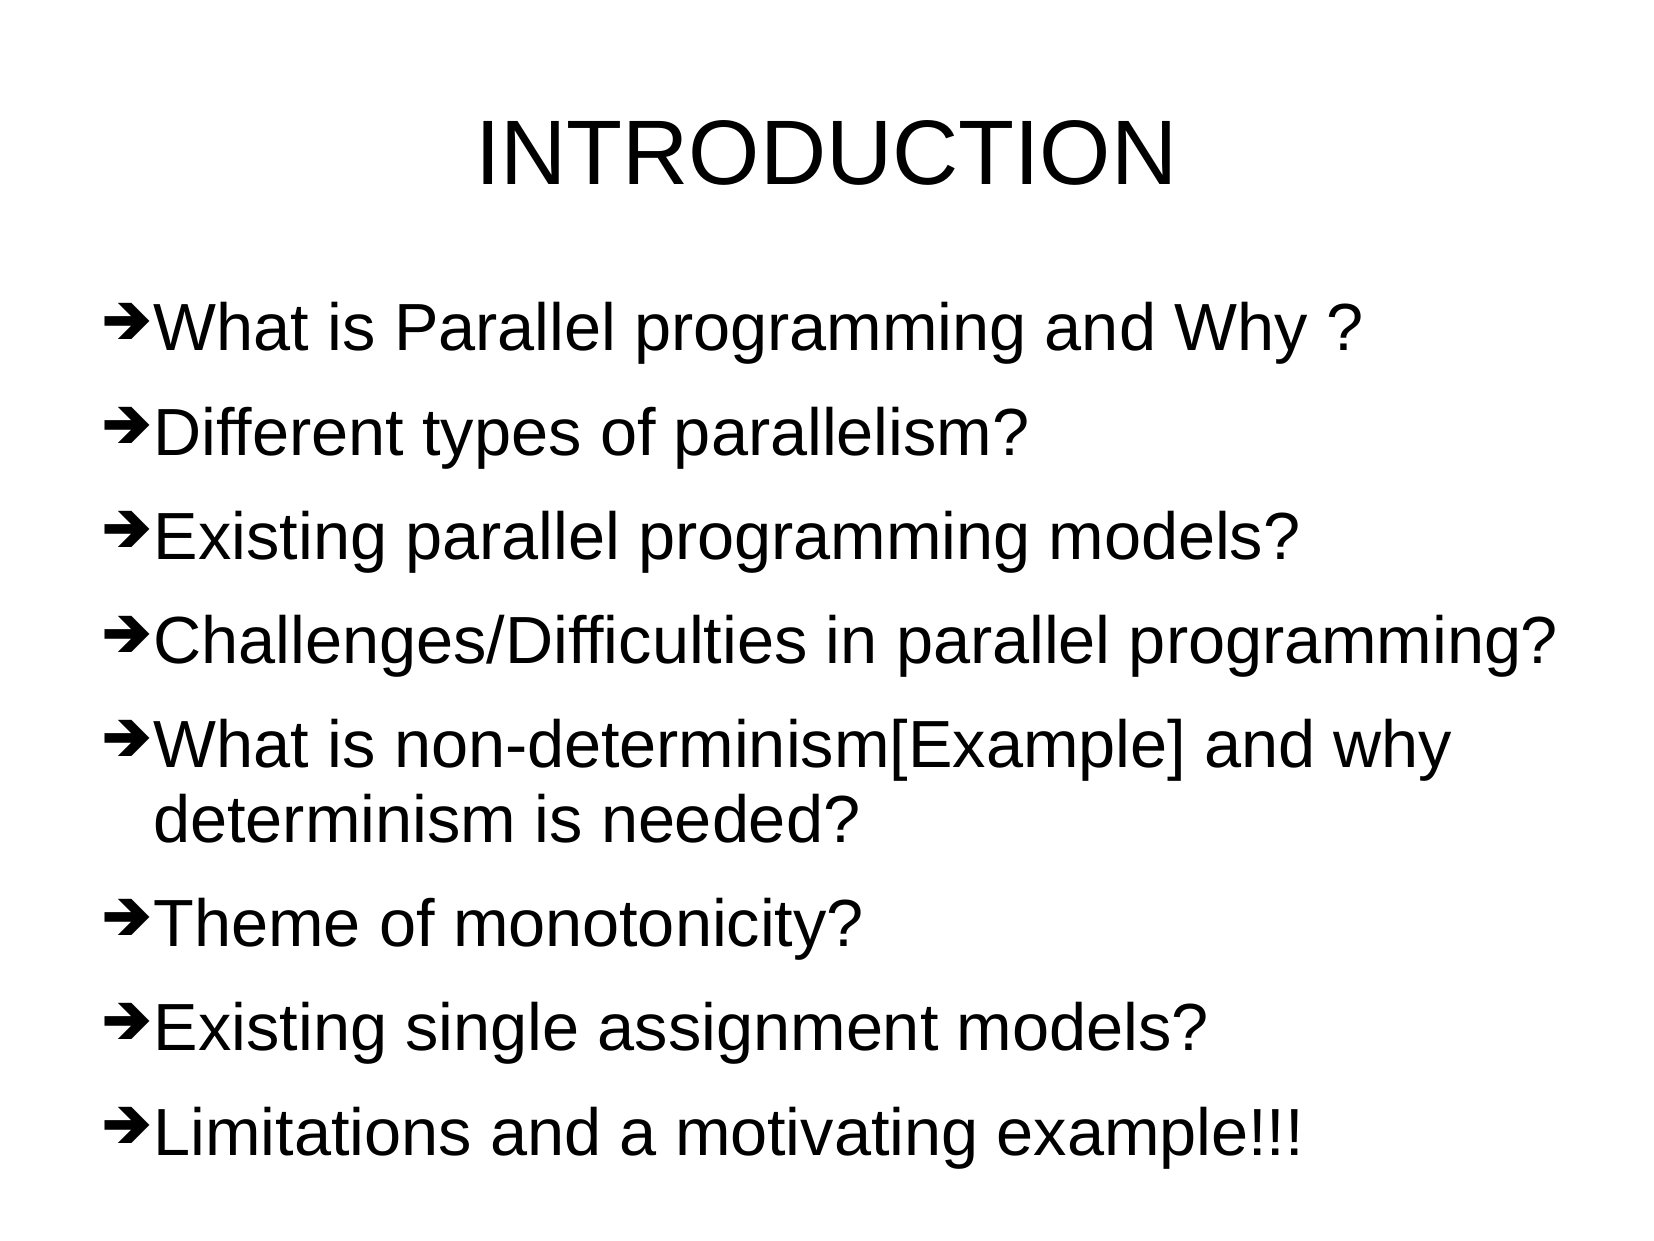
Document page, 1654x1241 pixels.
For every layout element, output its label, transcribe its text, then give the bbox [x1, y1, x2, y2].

list What is Parallel programming and Why ? Different types of parallelism? Existing parallel programming models? Challenges/Difficulties in parallel programming? What is non-determinism[Example] and why determinism is needed? Theme of monotonicity? Existing single assignment models? Limitations and a motivating example!!! [82, 290, 1571, 1170]
title INTRODUCTION [82, 49, 1571, 257]
